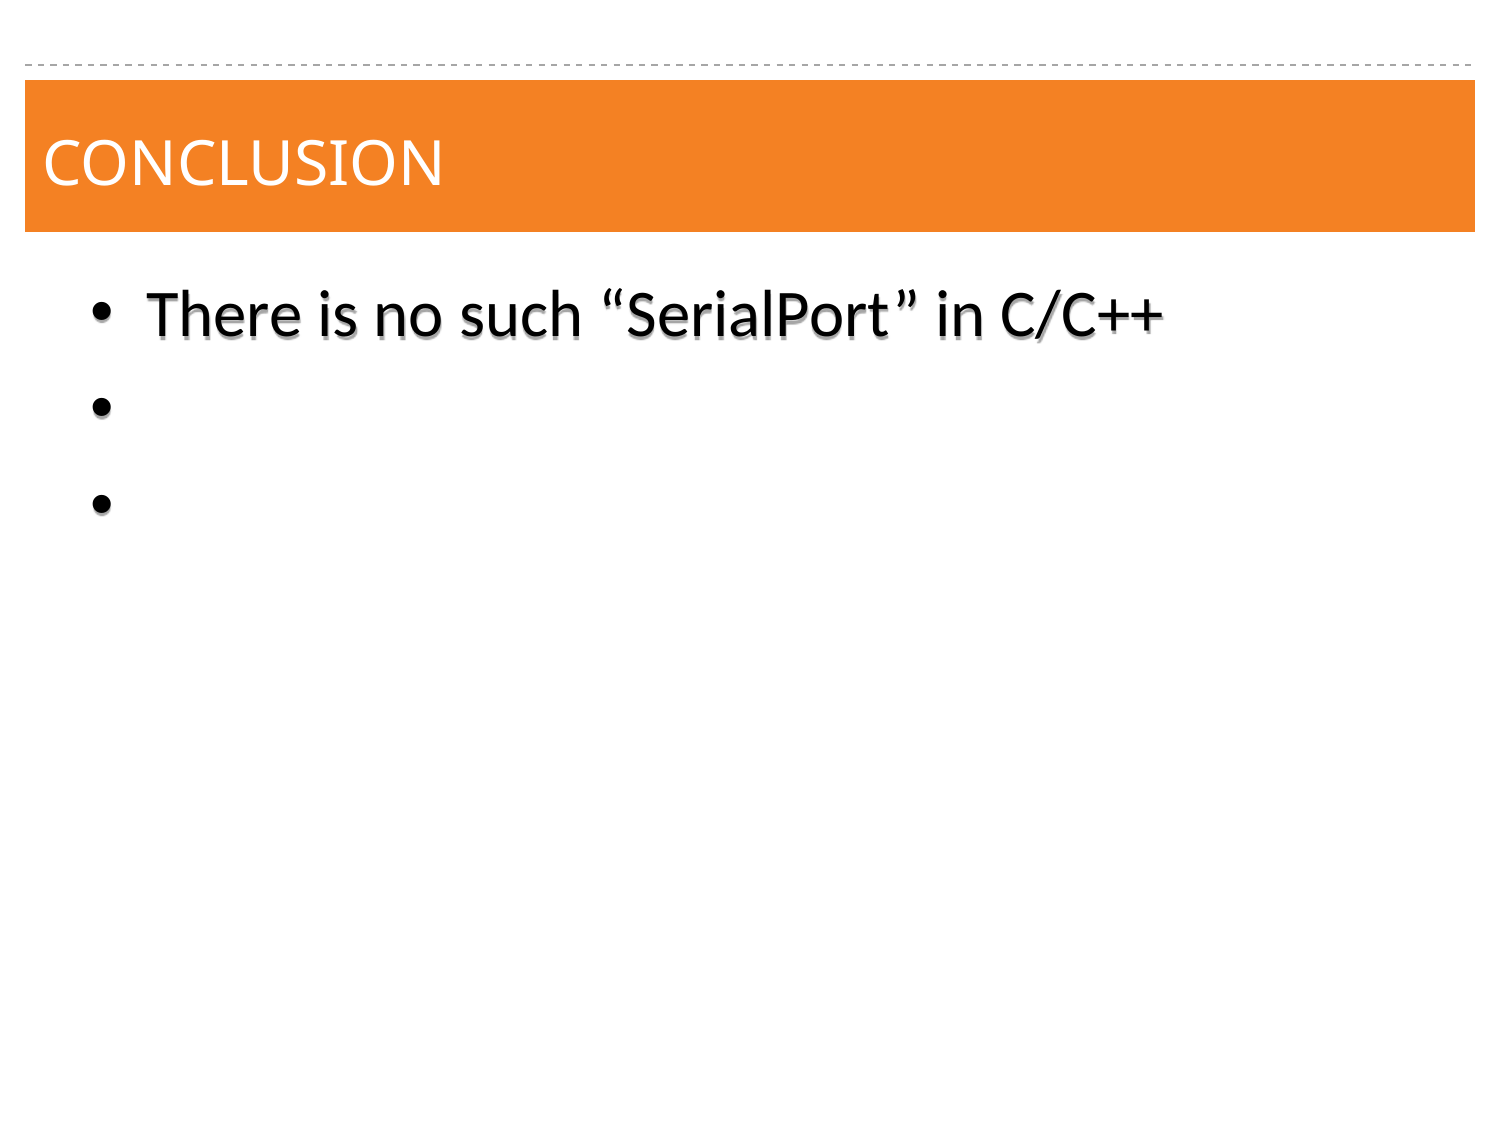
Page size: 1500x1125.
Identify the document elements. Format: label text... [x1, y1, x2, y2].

list There is no such “SerialPort” in C/C++ [75, 262, 1426, 1005]
text_box CONCLUSION [27, 108, 1473, 231]
text_box [25, 80, 1475, 232]
